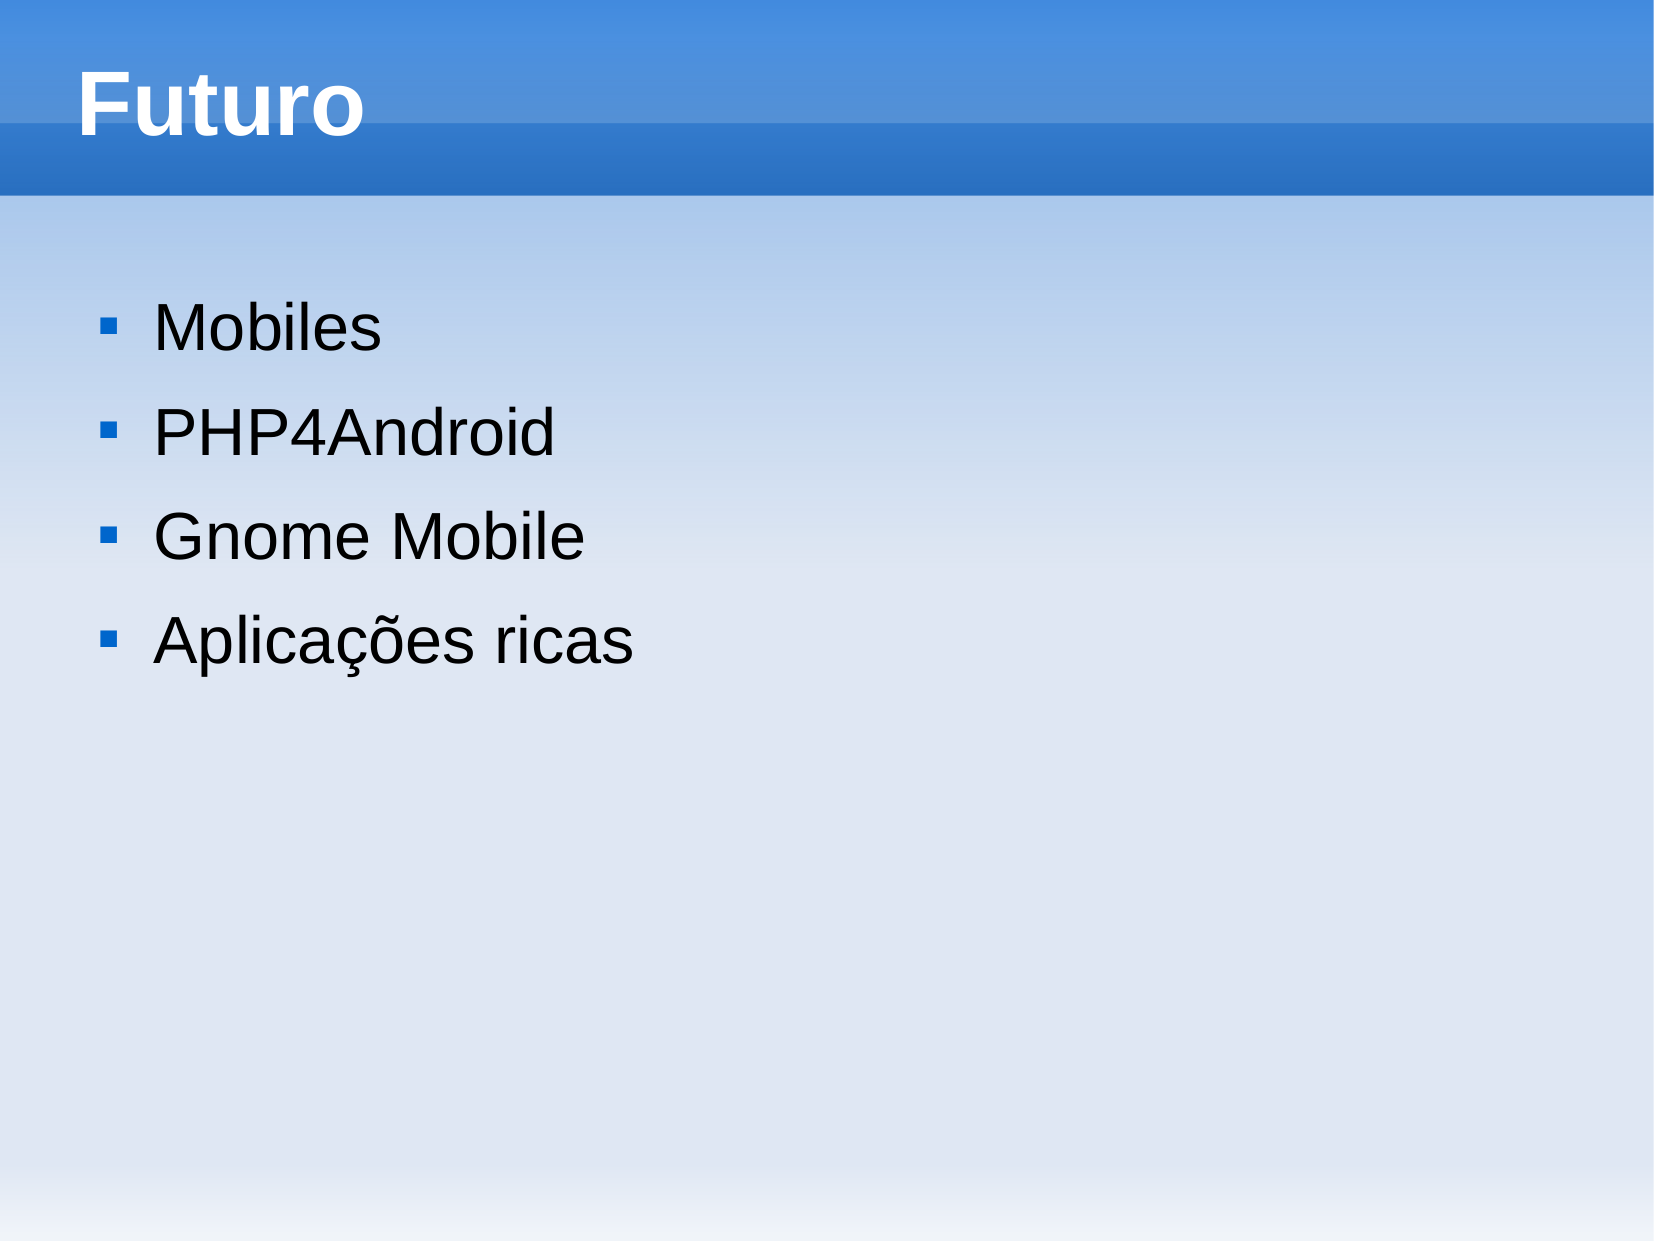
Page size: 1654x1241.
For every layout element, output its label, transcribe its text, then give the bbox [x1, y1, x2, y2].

title Futuro [76, 7, 1565, 200]
picture [0, 0, 1654, 1241]
list Mobiles PHP4Android Gnome Mobile Aplicações ricas [82, 290, 1571, 1094]
